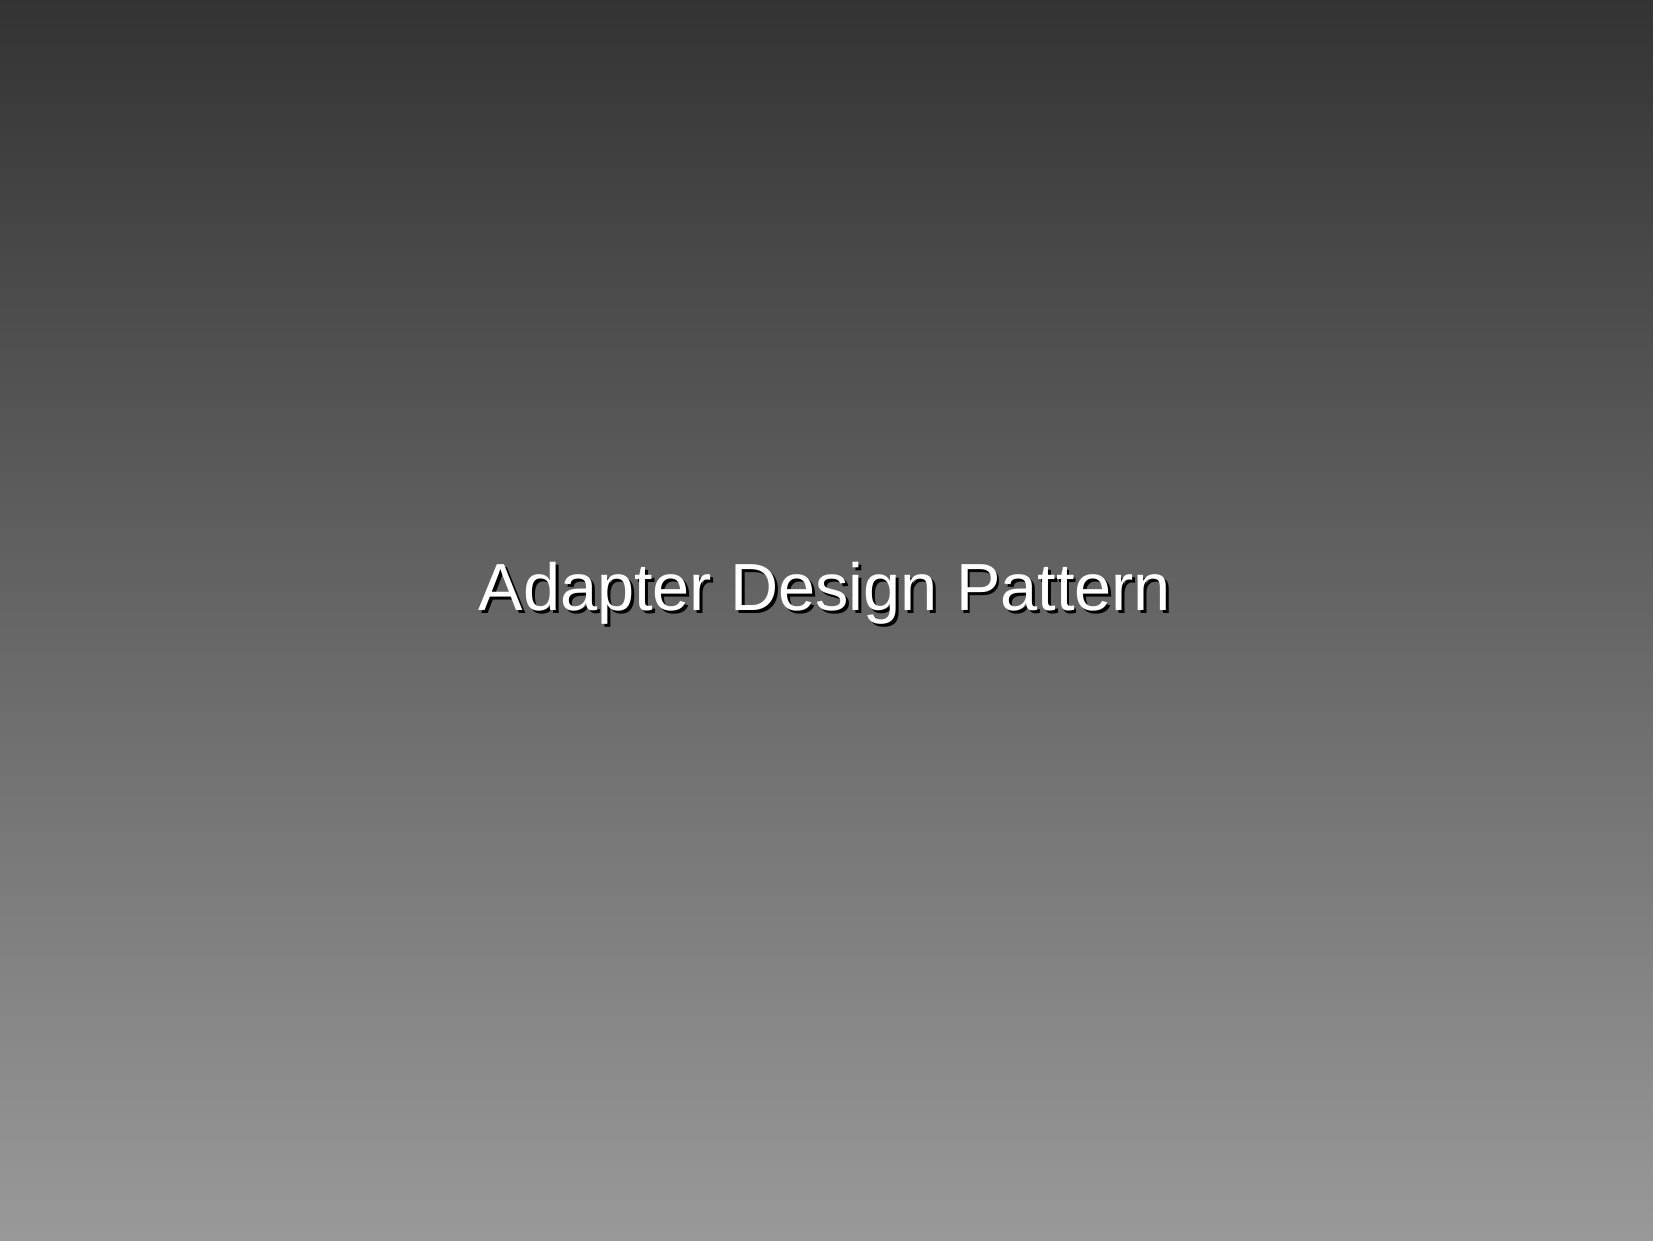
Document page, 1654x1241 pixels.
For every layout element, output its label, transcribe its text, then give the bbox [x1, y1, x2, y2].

subtitle Adapter Design Pattern [37, 49, 1613, 1126]
